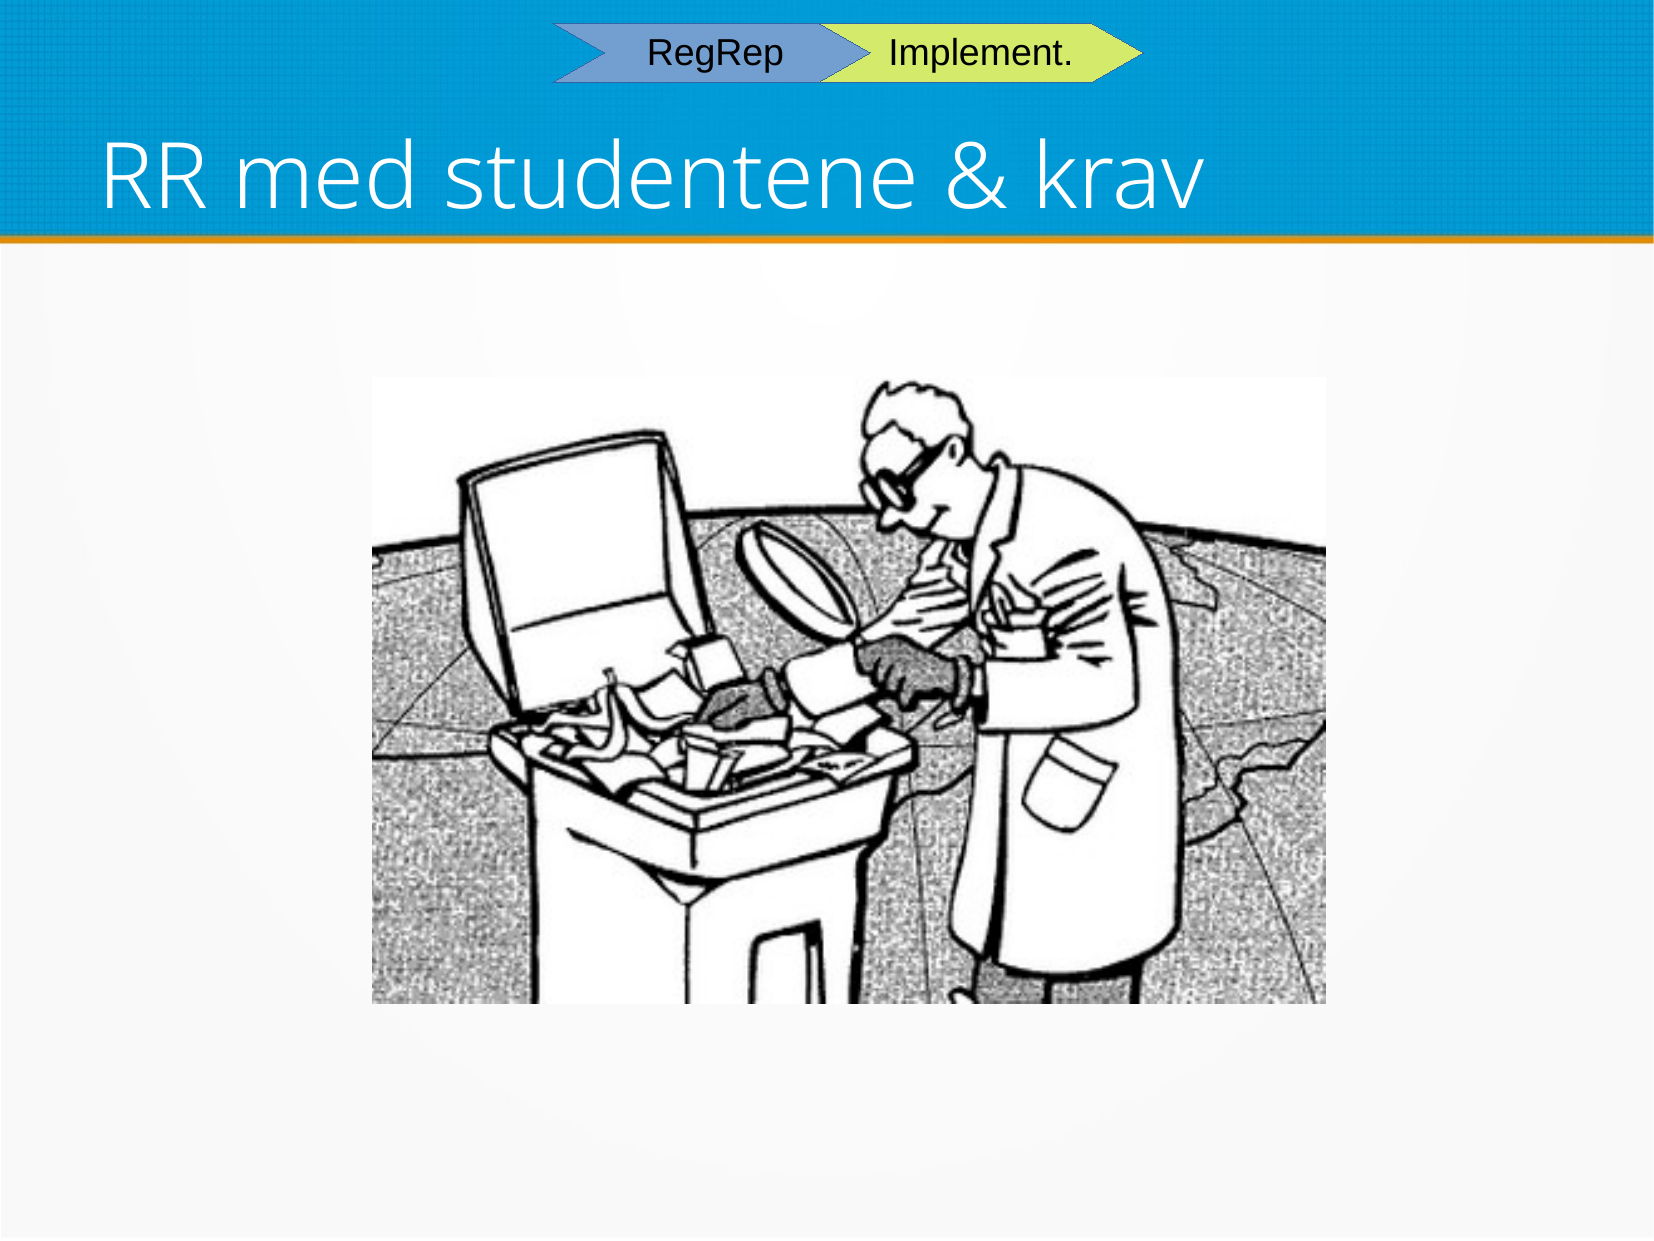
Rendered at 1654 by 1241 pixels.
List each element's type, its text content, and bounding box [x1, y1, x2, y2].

picture [0, 233, 1654, 1241]
title RR med studentene & krav [98, 19, 1654, 227]
text_box RegRep [552, 23, 868, 83]
text_box Implement. [818, 23, 1144, 83]
